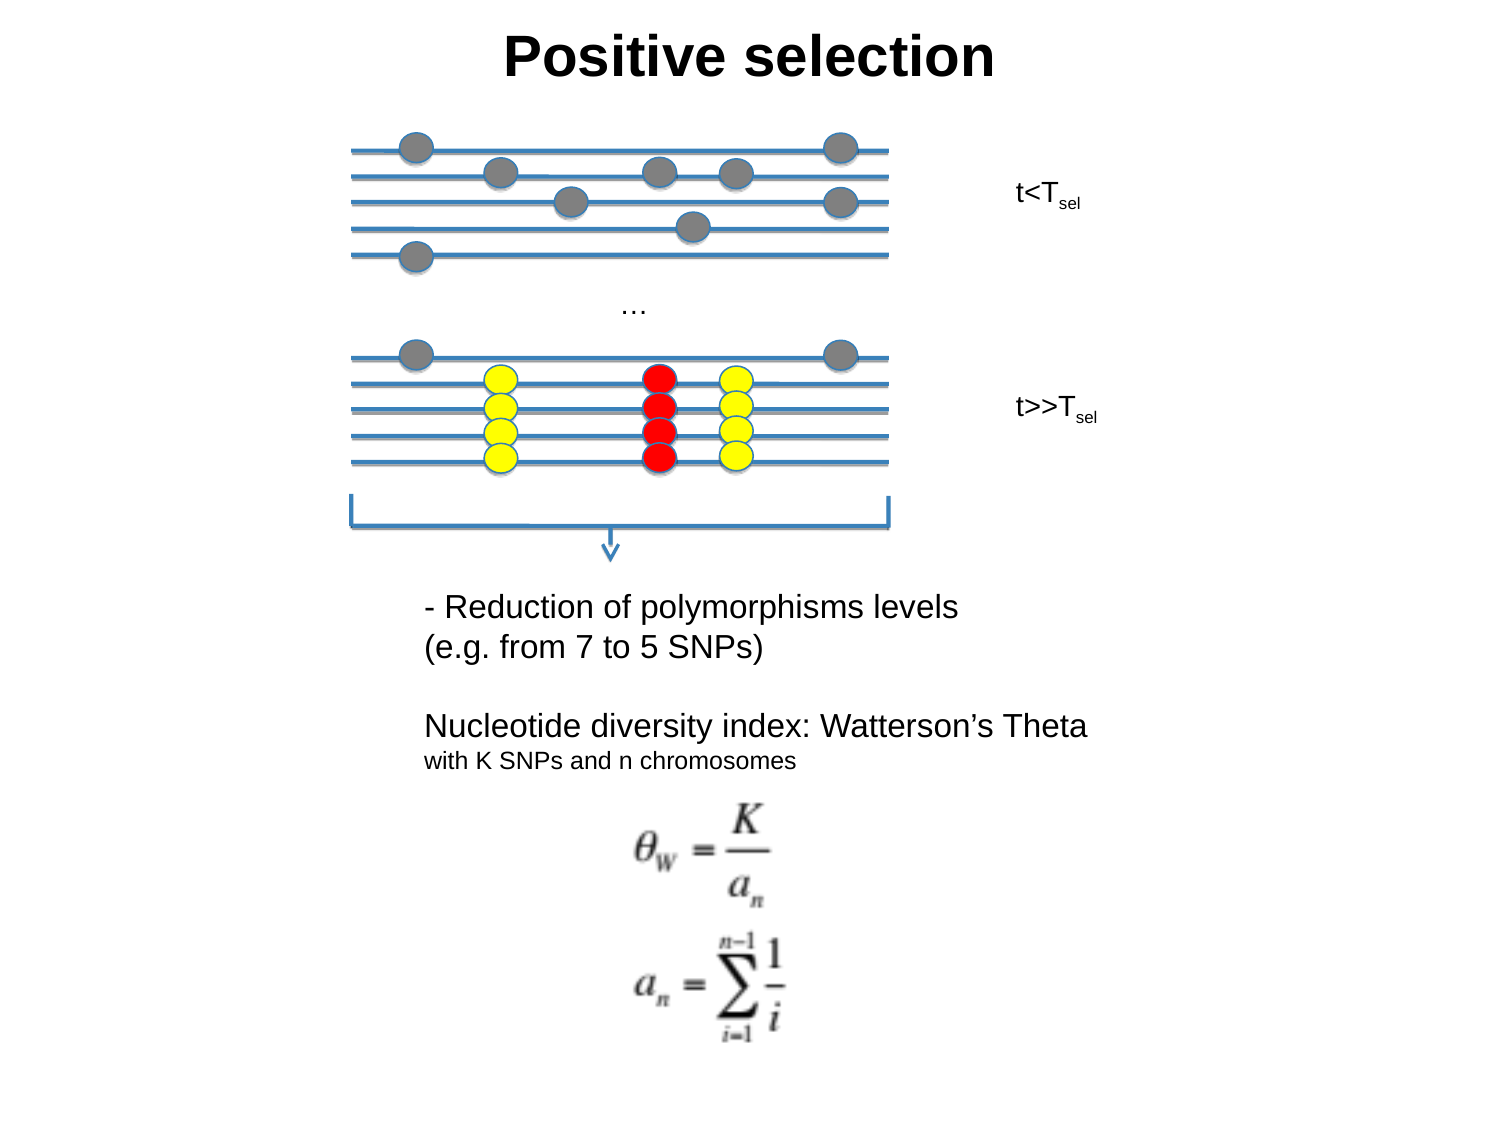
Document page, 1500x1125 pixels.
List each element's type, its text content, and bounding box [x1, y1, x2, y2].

text_box [642, 364, 677, 473]
text_box [484, 365, 518, 474]
text_box [823, 340, 858, 371]
text_box [719, 366, 754, 471]
text_box [676, 212, 711, 242]
text_box [719, 158, 754, 189]
text_box - Reduction of polymorphisms levels (e.g. from 7 to 5 SNPs) Nucleotide diversity index: Watterson’s Theta with K SNPs and n chromosomes [409, 577, 1104, 782]
title Positive selection [75, 3, 1425, 103]
text_box … [604, 278, 664, 328]
text_box [642, 157, 677, 188]
text_box t<Tsel [1001, 165, 1163, 221]
text_box [484, 157, 518, 188]
picture [629, 793, 790, 1048]
text_box [554, 187, 589, 217]
text_box [823, 133, 858, 163]
text_box [823, 187, 858, 218]
text_box [399, 132, 434, 163]
text_box t>>Tsel [1001, 379, 1163, 435]
text_box [399, 340, 434, 370]
text_box [399, 241, 434, 272]
